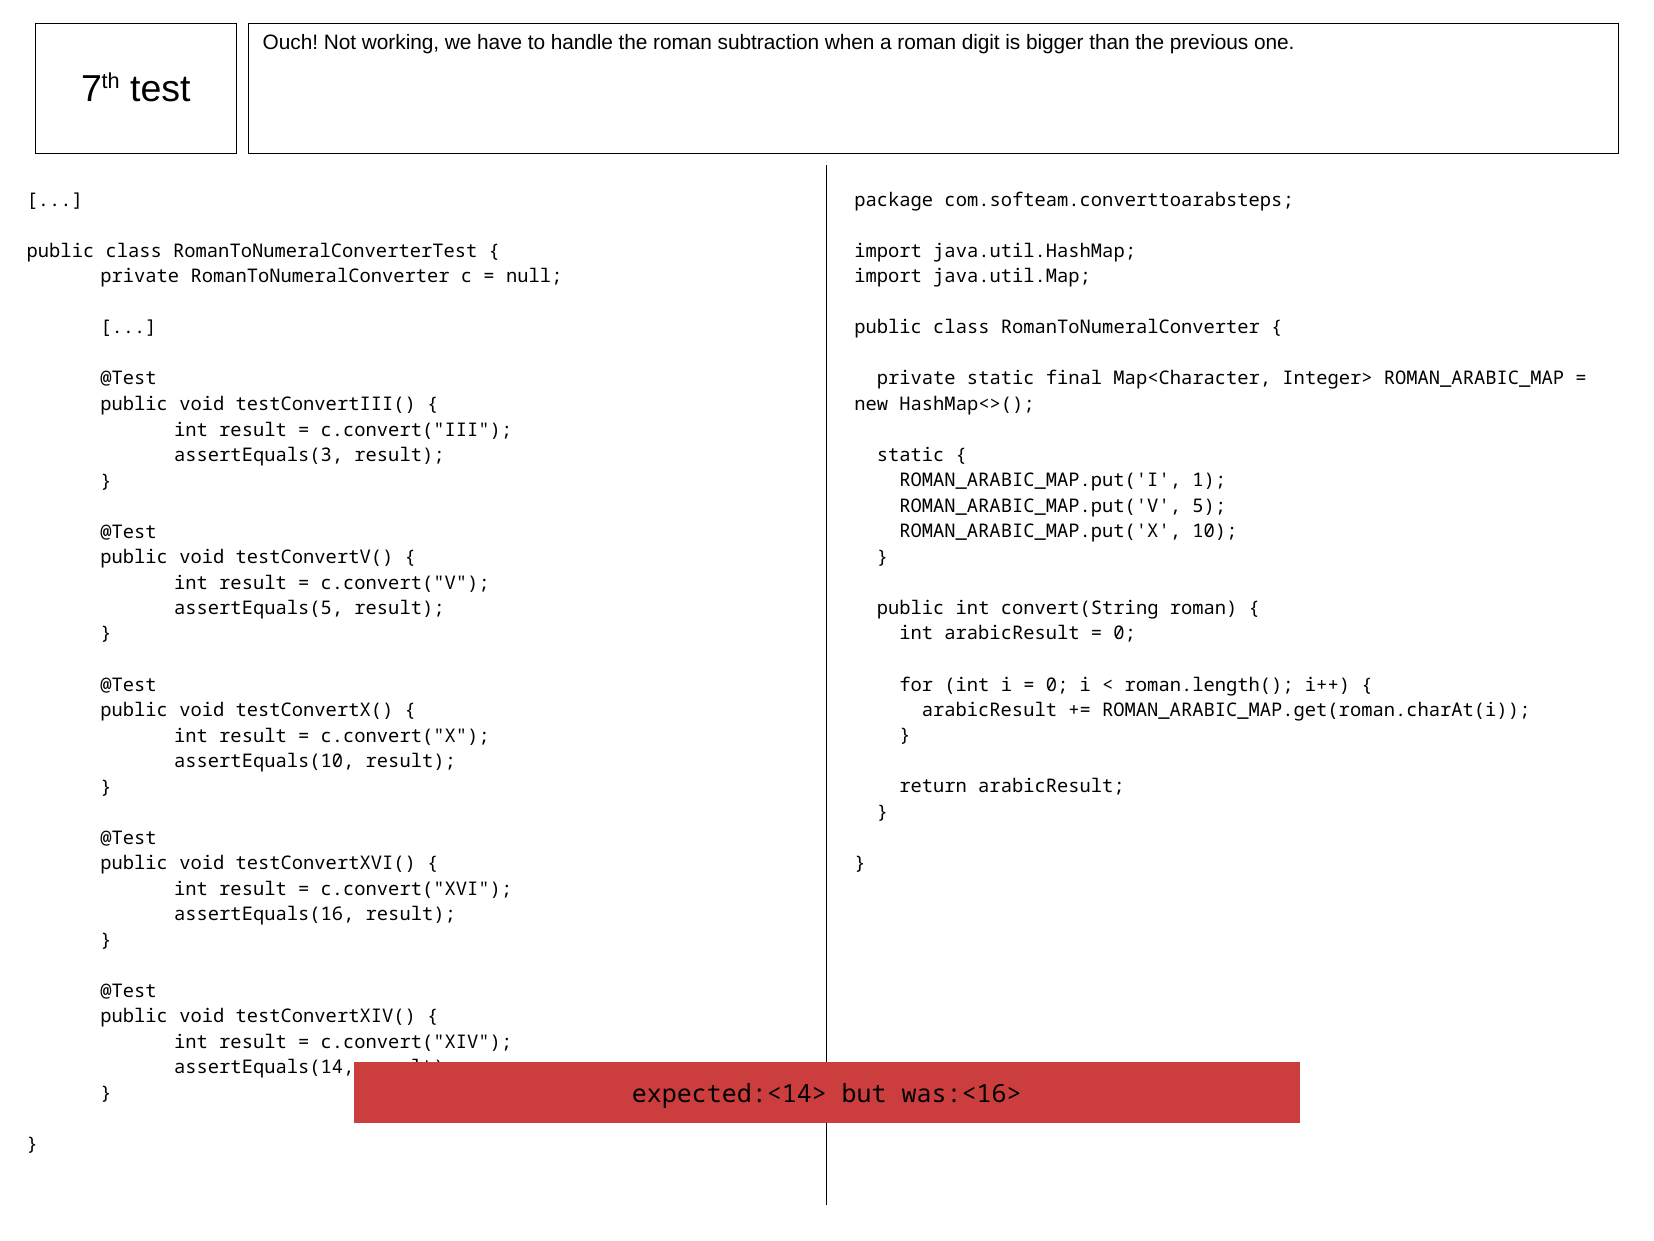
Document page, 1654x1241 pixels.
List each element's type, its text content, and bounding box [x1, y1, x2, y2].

text_box expected:<14> but was:<16> [354, 1062, 1300, 1123]
text_box [...] public class RomanToNumeralConverterTest { private RomanToNumeralConverter c = null; [...] @Test public void testConvertIII() { int result = c.convert("III"); assertEquals(3, result); } @Test public void testConvertV() { int result = c.convert("V"); assertEquals(5, result); } @Test public void testConvertX() { int result = c.convert("X"); assertEquals(10, result); } @Test public void testConvertXVI() { int result = c.convert("XVI"); assertEquals(16, result); } @Test public void testConvertXIV() { int result = c.convert("XIV"); assertEquals(14, result); } } [11, 178, 792, 1119]
text_box 7th test [35, 23, 237, 154]
text_box package com.softeam.converttoarabsteps; import java.util.HashMap; import java.util.Map; public class RomanToNumeralConverter { private static final Map<Character, Integer> ROMAN_ARABIC_MAP = new HashMap<>(); static { ROMAN_ARABIC_MAP.put('I', 1); ROMAN_ARABIC_MAP.put('V', 5); ROMAN_ARABIC_MAP.put('X', 10); } public int convert(String roman) { int arabicResult = 0; for (int i = 0; i < roman.length(); i++) { arabicResult += ROMAN_ARABIC_MAP.get(roman.charAt(i)); } return arabicResult; } } [839, 178, 1620, 811]
text_box Ouch! Not working, we have to handle the roman subtraction when a roman digit is bigger than the previous one. [248, 23, 1619, 154]
